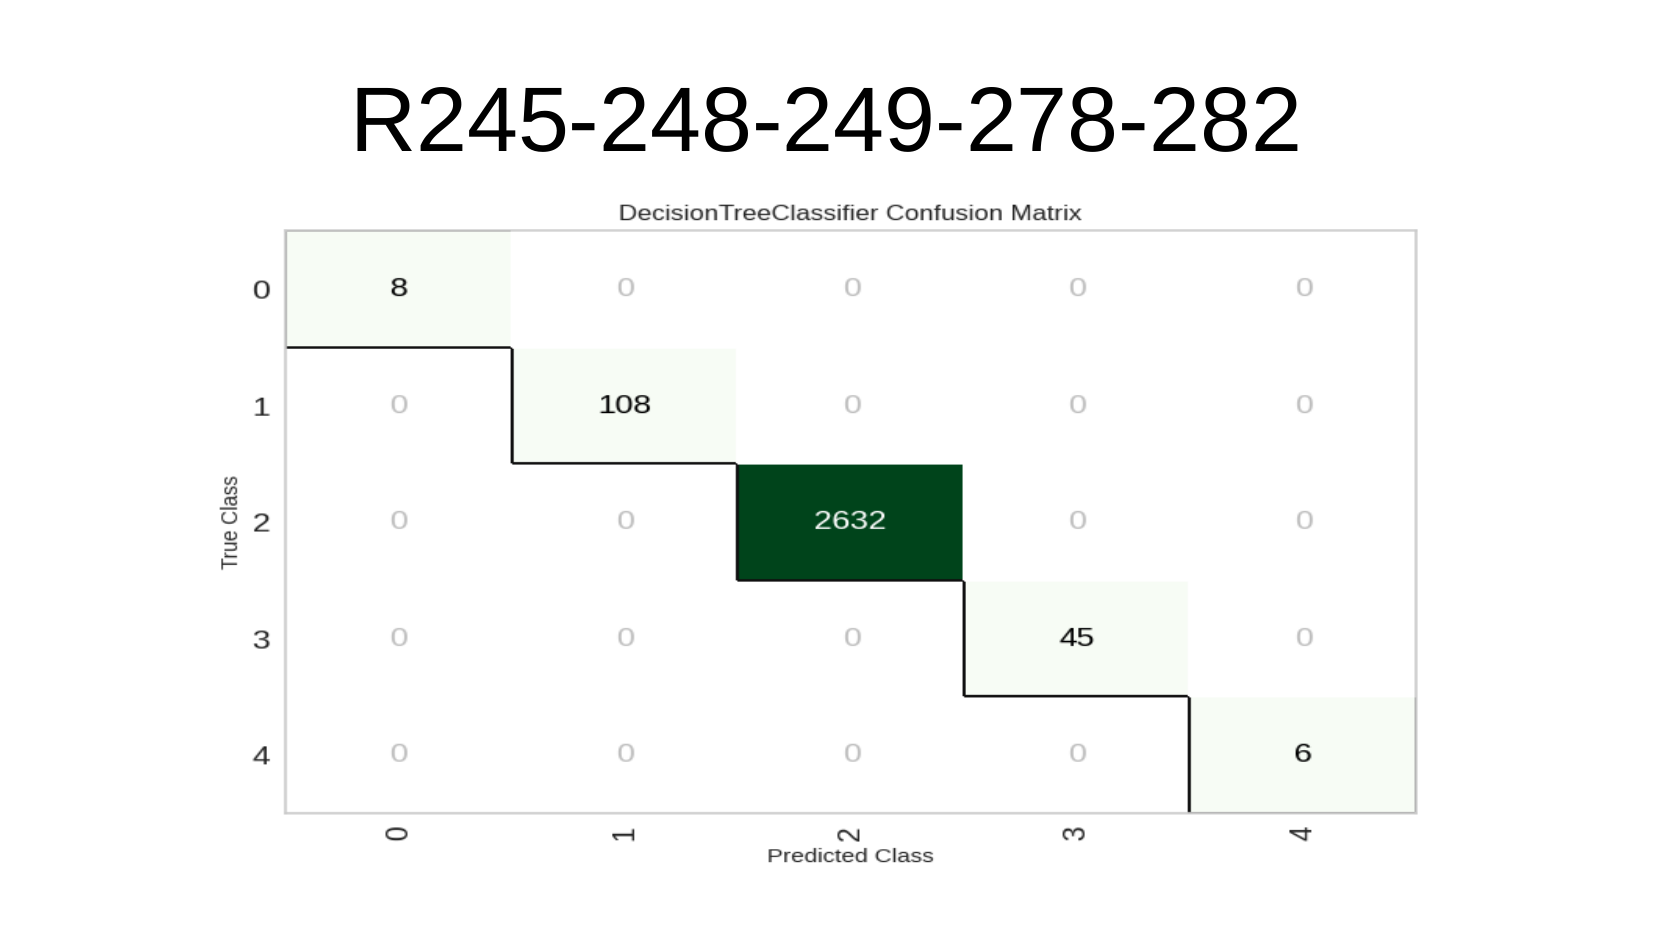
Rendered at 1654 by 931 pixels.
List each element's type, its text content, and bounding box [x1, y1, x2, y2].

title R245-248-249-278-282 [82, 37, 1571, 193]
picture [206, 192, 1432, 880]
